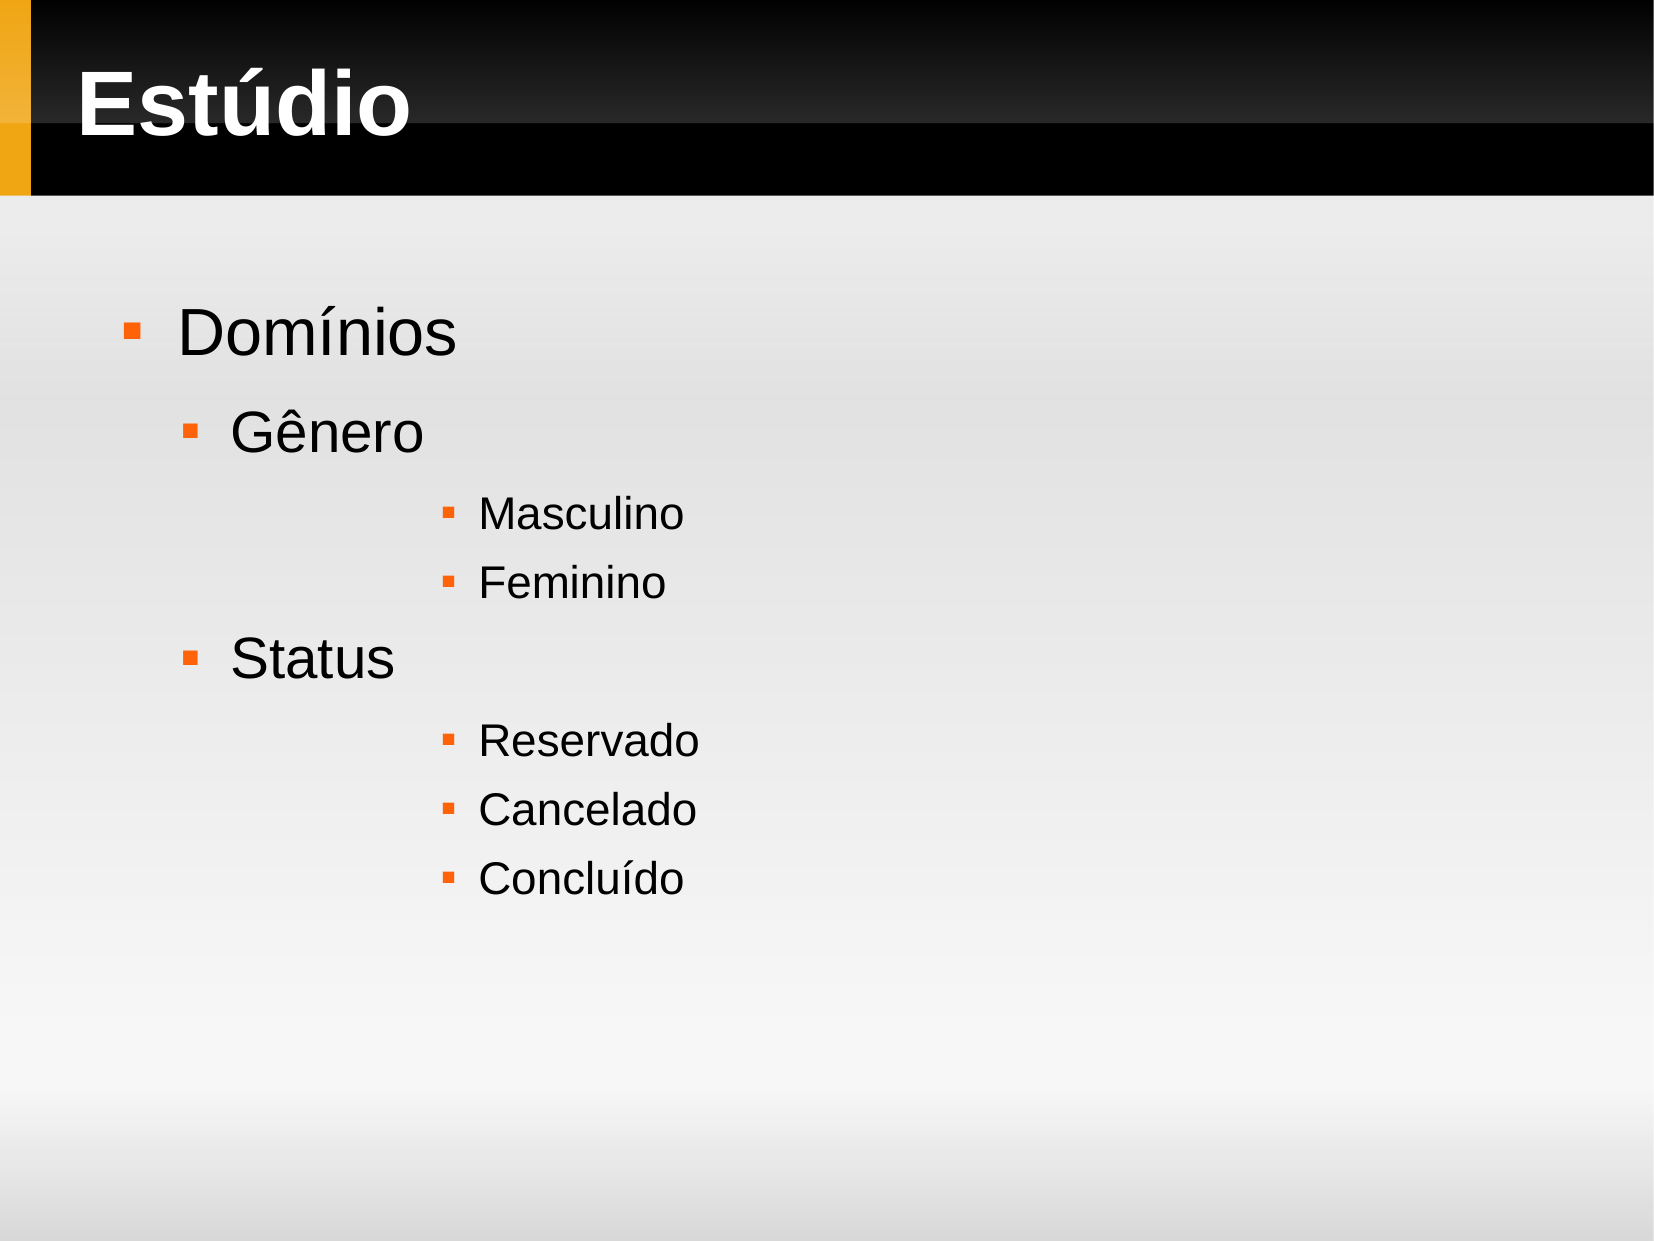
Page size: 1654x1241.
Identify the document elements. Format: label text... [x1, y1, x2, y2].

list Domínios Gênero Masculino Feminino Status Reservado Cancelado Concluído [88, 295, 1577, 1114]
picture [0, 0, 1654, 1241]
title Estúdio [76, 0, 1565, 208]
